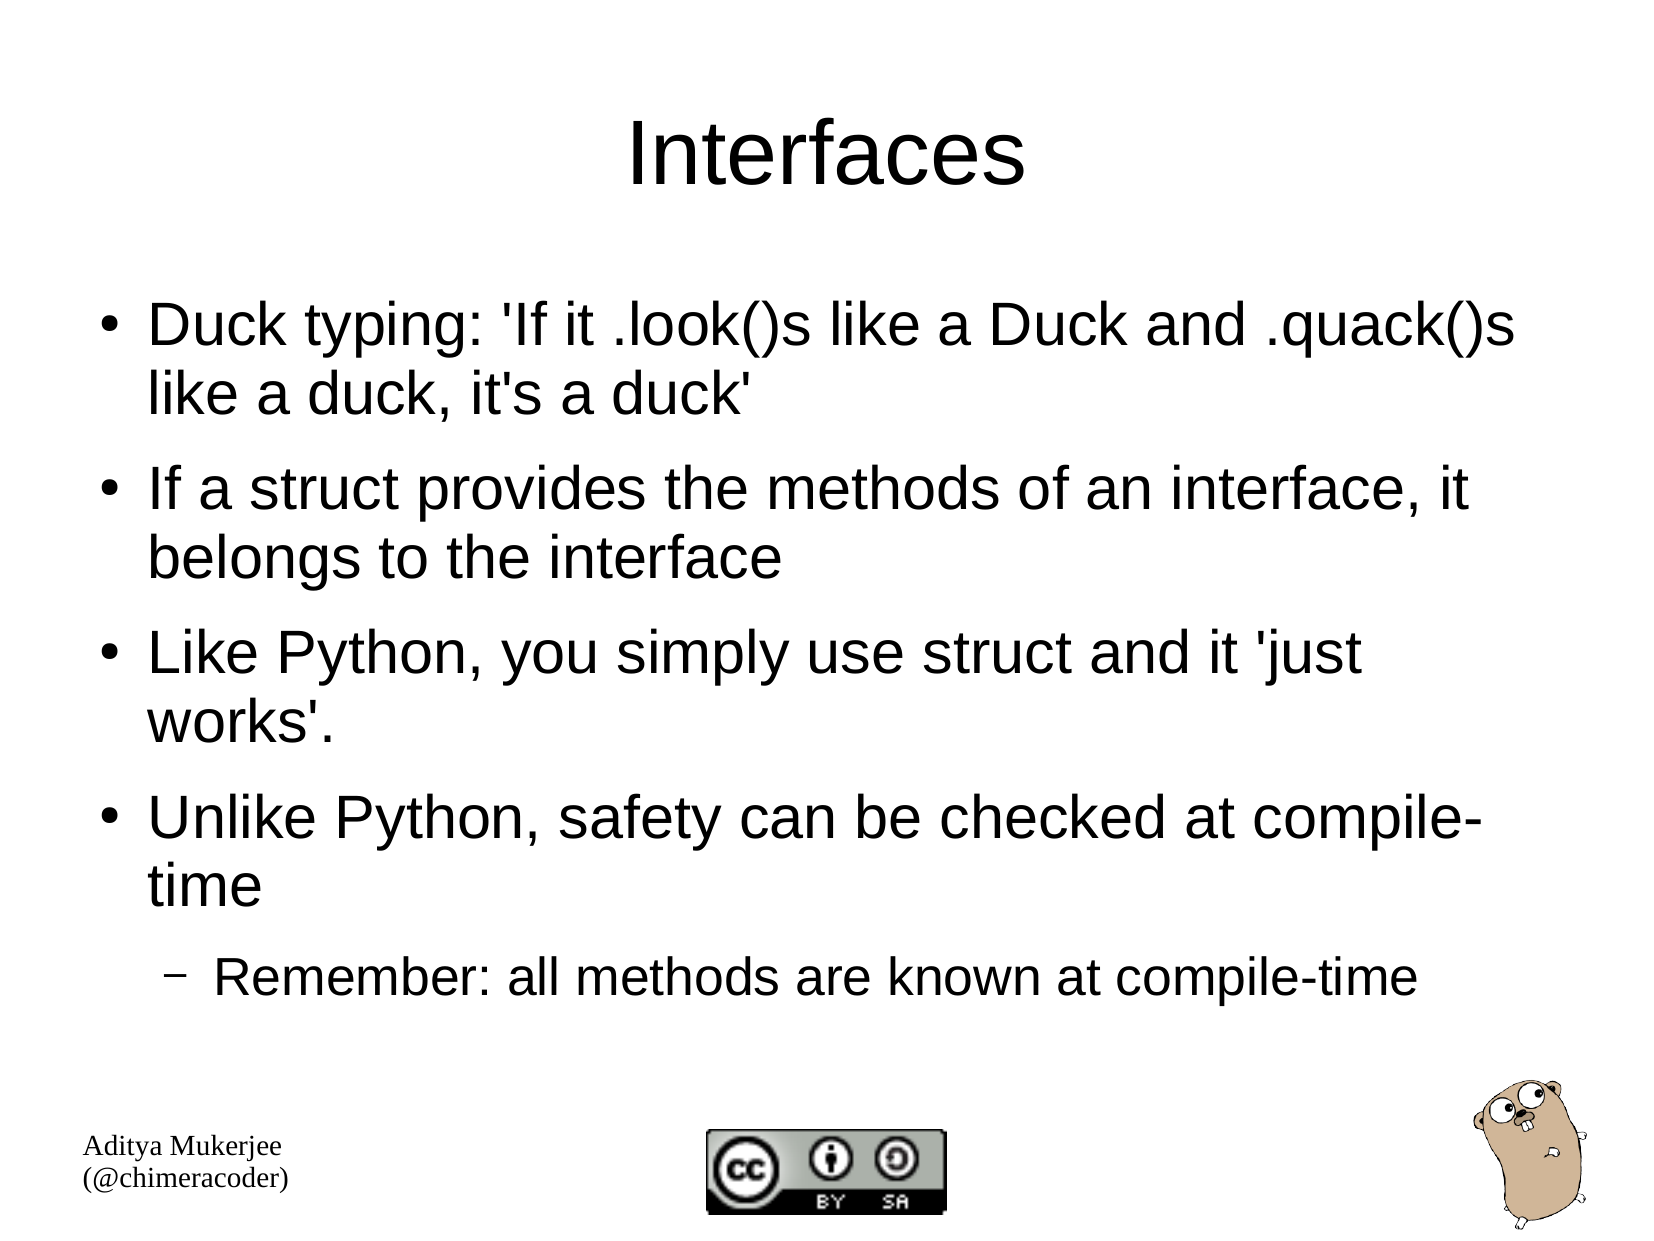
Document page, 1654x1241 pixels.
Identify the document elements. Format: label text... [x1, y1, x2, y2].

picture [1455, 1079, 1606, 1230]
picture [706, 1129, 947, 1215]
title Interfaces [82, 49, 1571, 257]
list Duck typing: 'If it .look()s like a Duck and .quack()s like a duck, it's a duck' If a struct provides the methods of an interface, it belongs to the interface Like Python, you simply use struct and it 'just works'. Unlike Python, safety can be checked at compile-time Remember: all methods are known at compile-time [82, 290, 1538, 1010]
